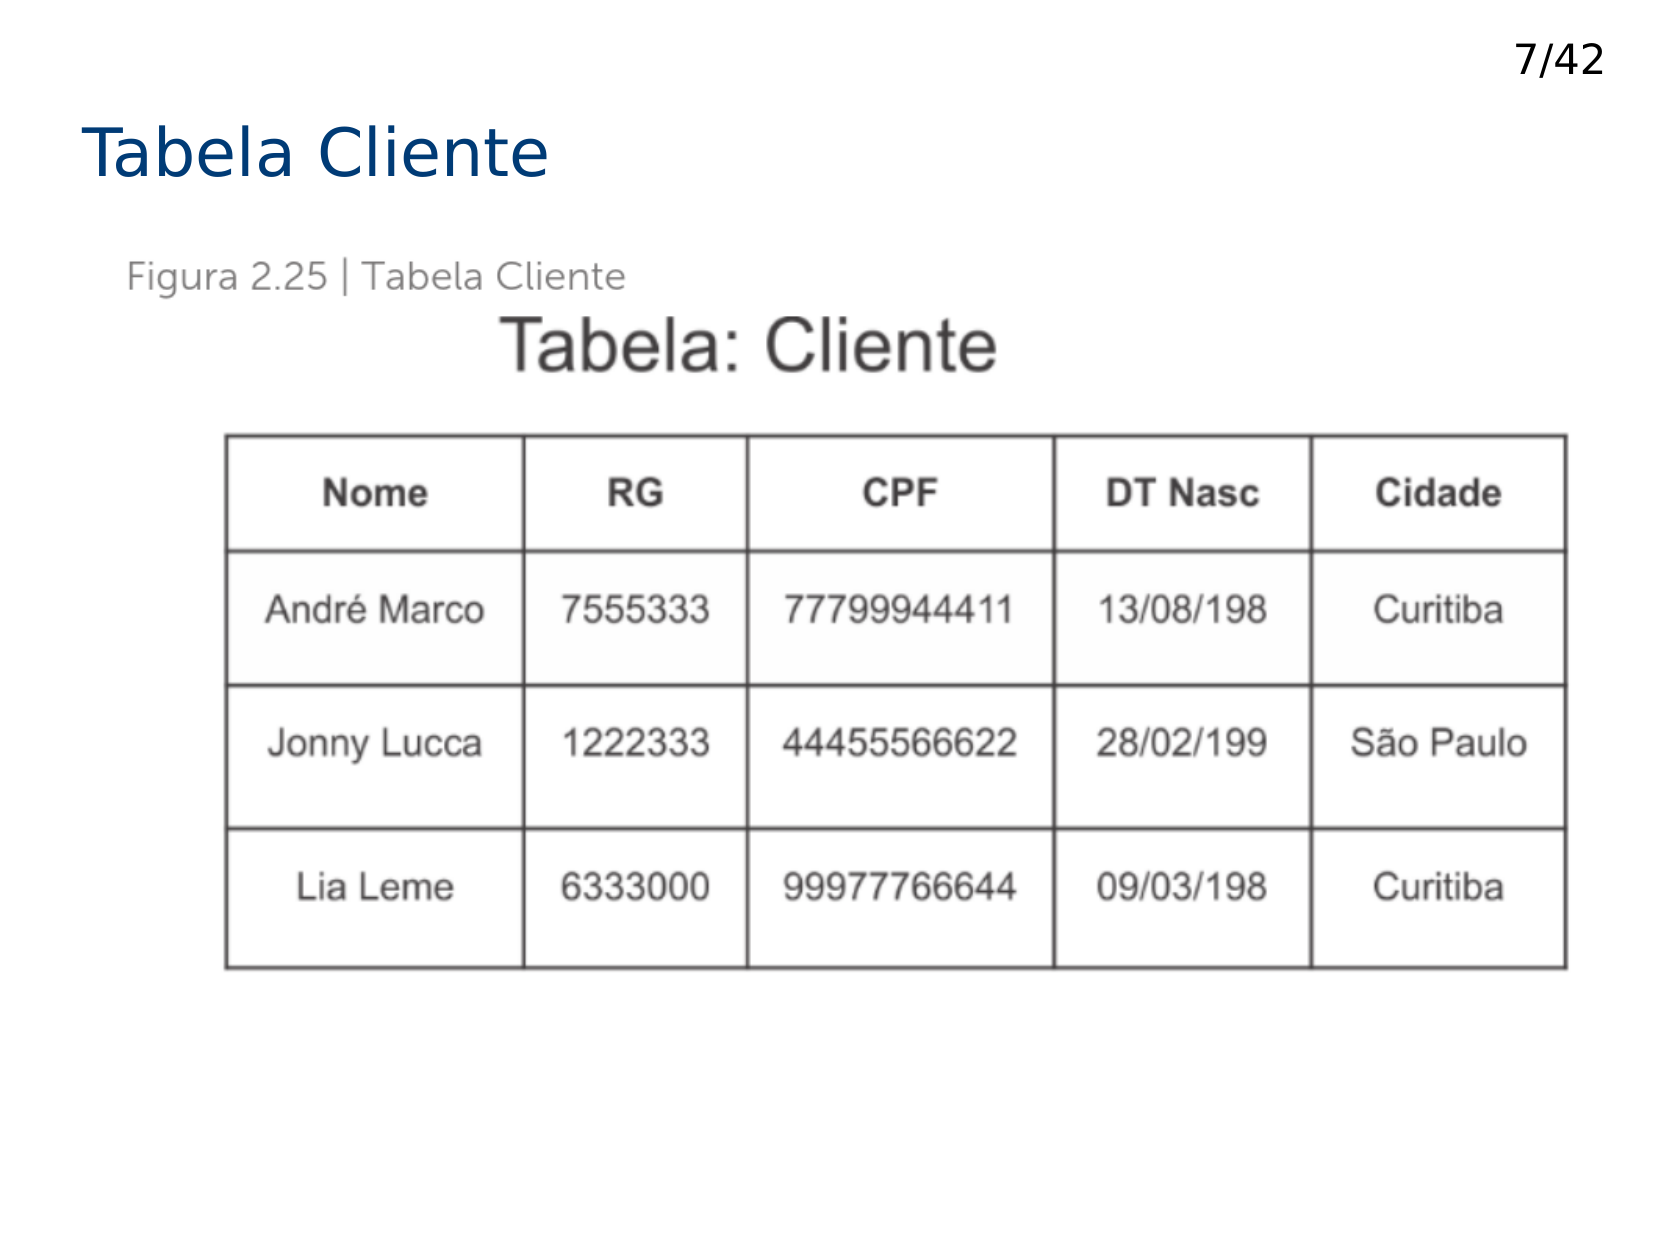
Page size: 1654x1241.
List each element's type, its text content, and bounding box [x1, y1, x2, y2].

title Tabela Cliente [82, 82, 1571, 224]
picture [127, 254, 1572, 977]
